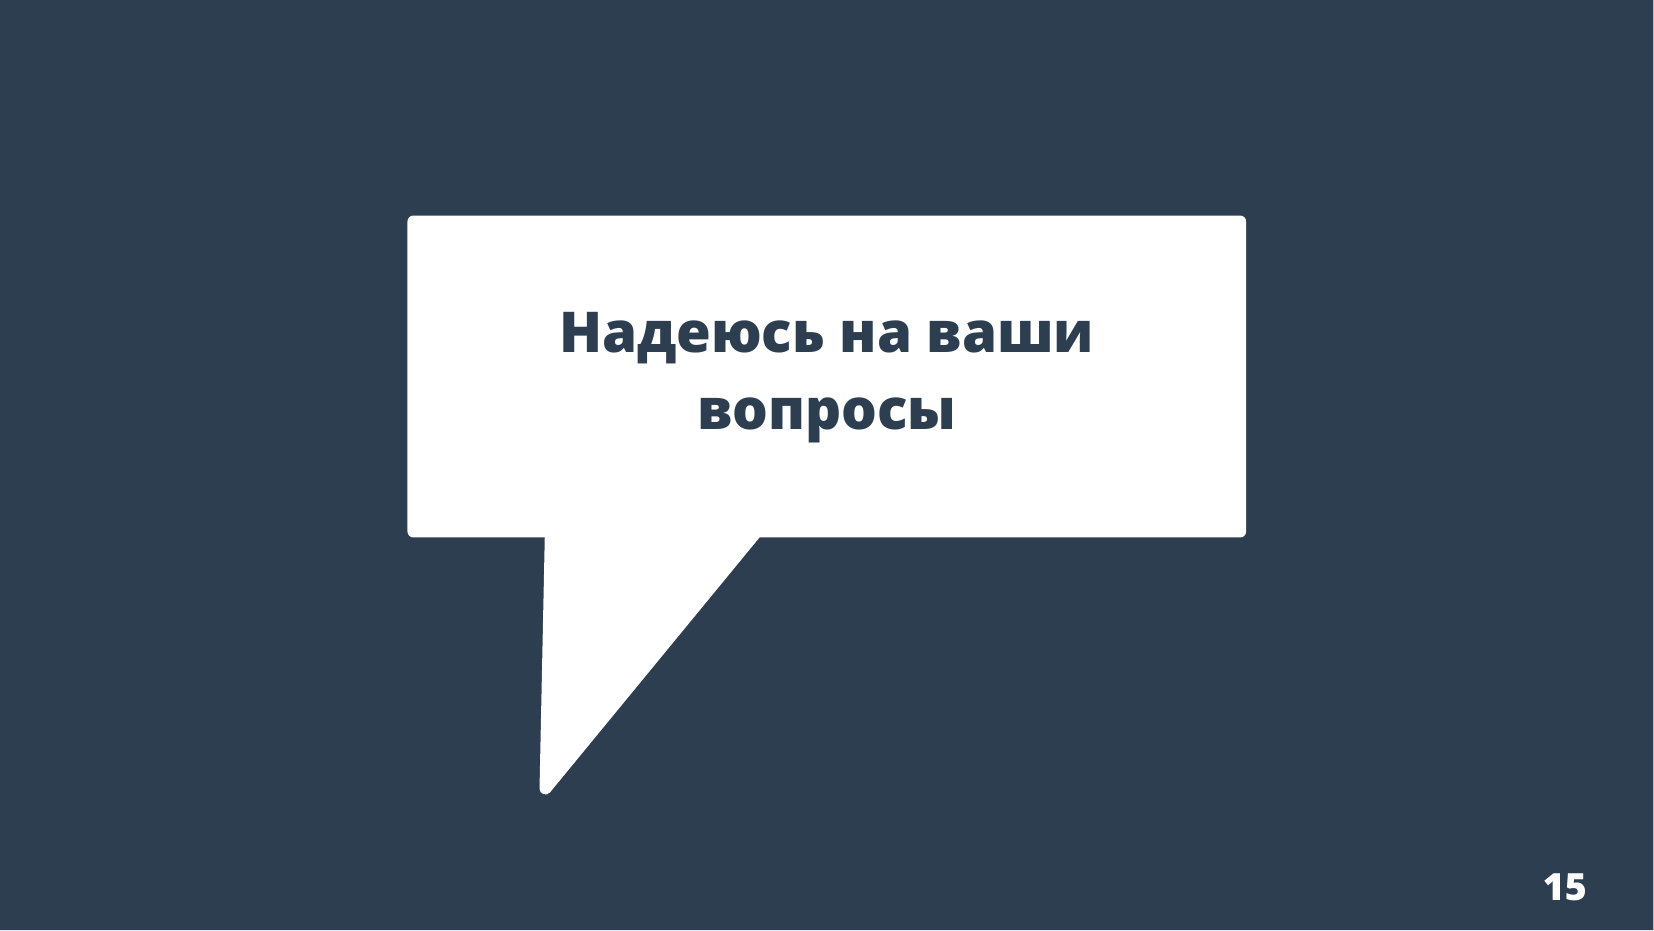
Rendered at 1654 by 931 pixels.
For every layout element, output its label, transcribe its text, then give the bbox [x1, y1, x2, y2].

title Надеюсь на ваши вопросы [442, 236, 1211, 502]
